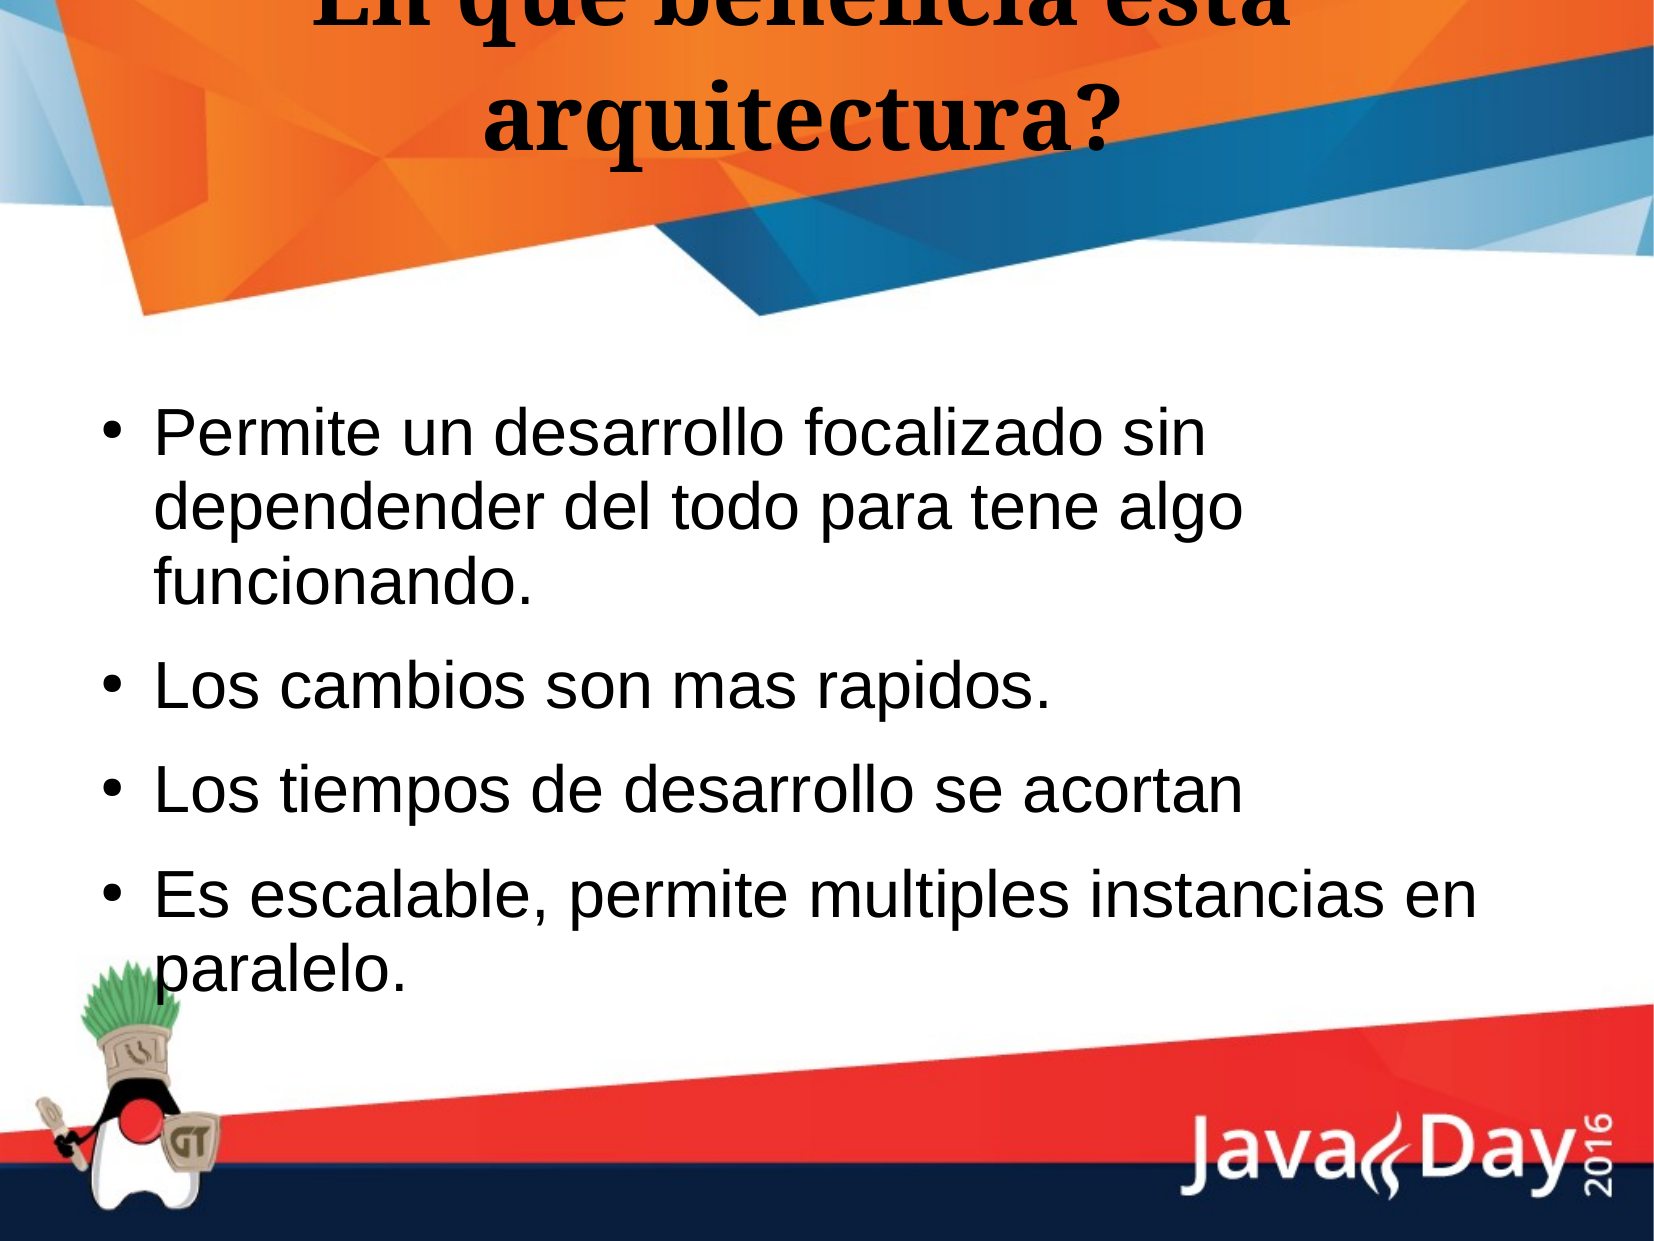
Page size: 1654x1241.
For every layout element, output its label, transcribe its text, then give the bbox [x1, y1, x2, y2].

title En que beneficia esta arquitectura? [59, 0, 1548, 157]
picture [1291, 194, 1303, 200]
picture [0, 0, 1654, 1241]
list Permite un desarrollo focalizado sin dependender del todo para tene algo funcionando. Los cambios son mas rapidos. Los tiempos de desarrollo se acortan Es escalable, permite multiples instancias en paralelo. [82, 290, 1571, 1010]
